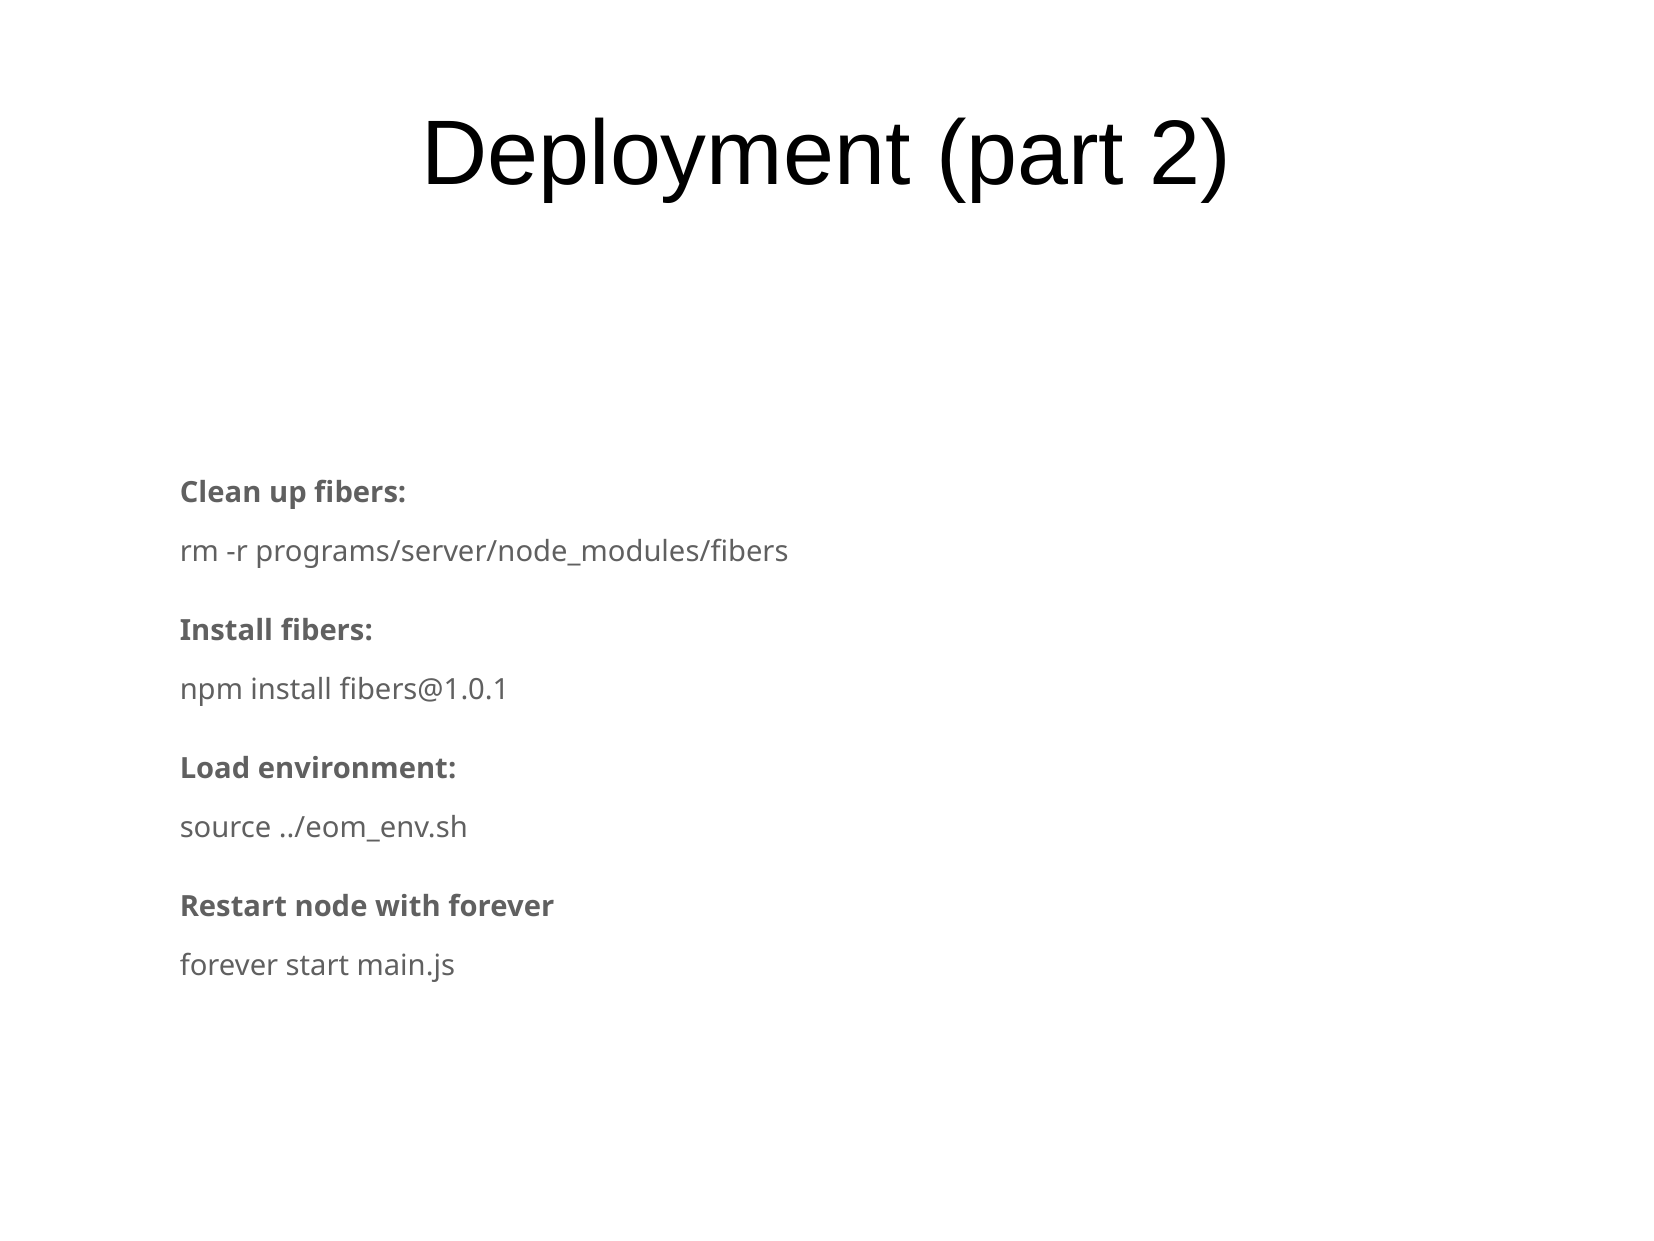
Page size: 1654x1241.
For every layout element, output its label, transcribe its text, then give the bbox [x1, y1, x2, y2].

title Deployment (part 2) [82, 49, 1571, 257]
text_box Clean up fibers: rm -r programs/server/node_modules/fibers Install fibers: npm install fibers@1.0.1 Load environment: source ../eom_env.sh Restart node with forever forever start main.js [165, 464, 1471, 956]
